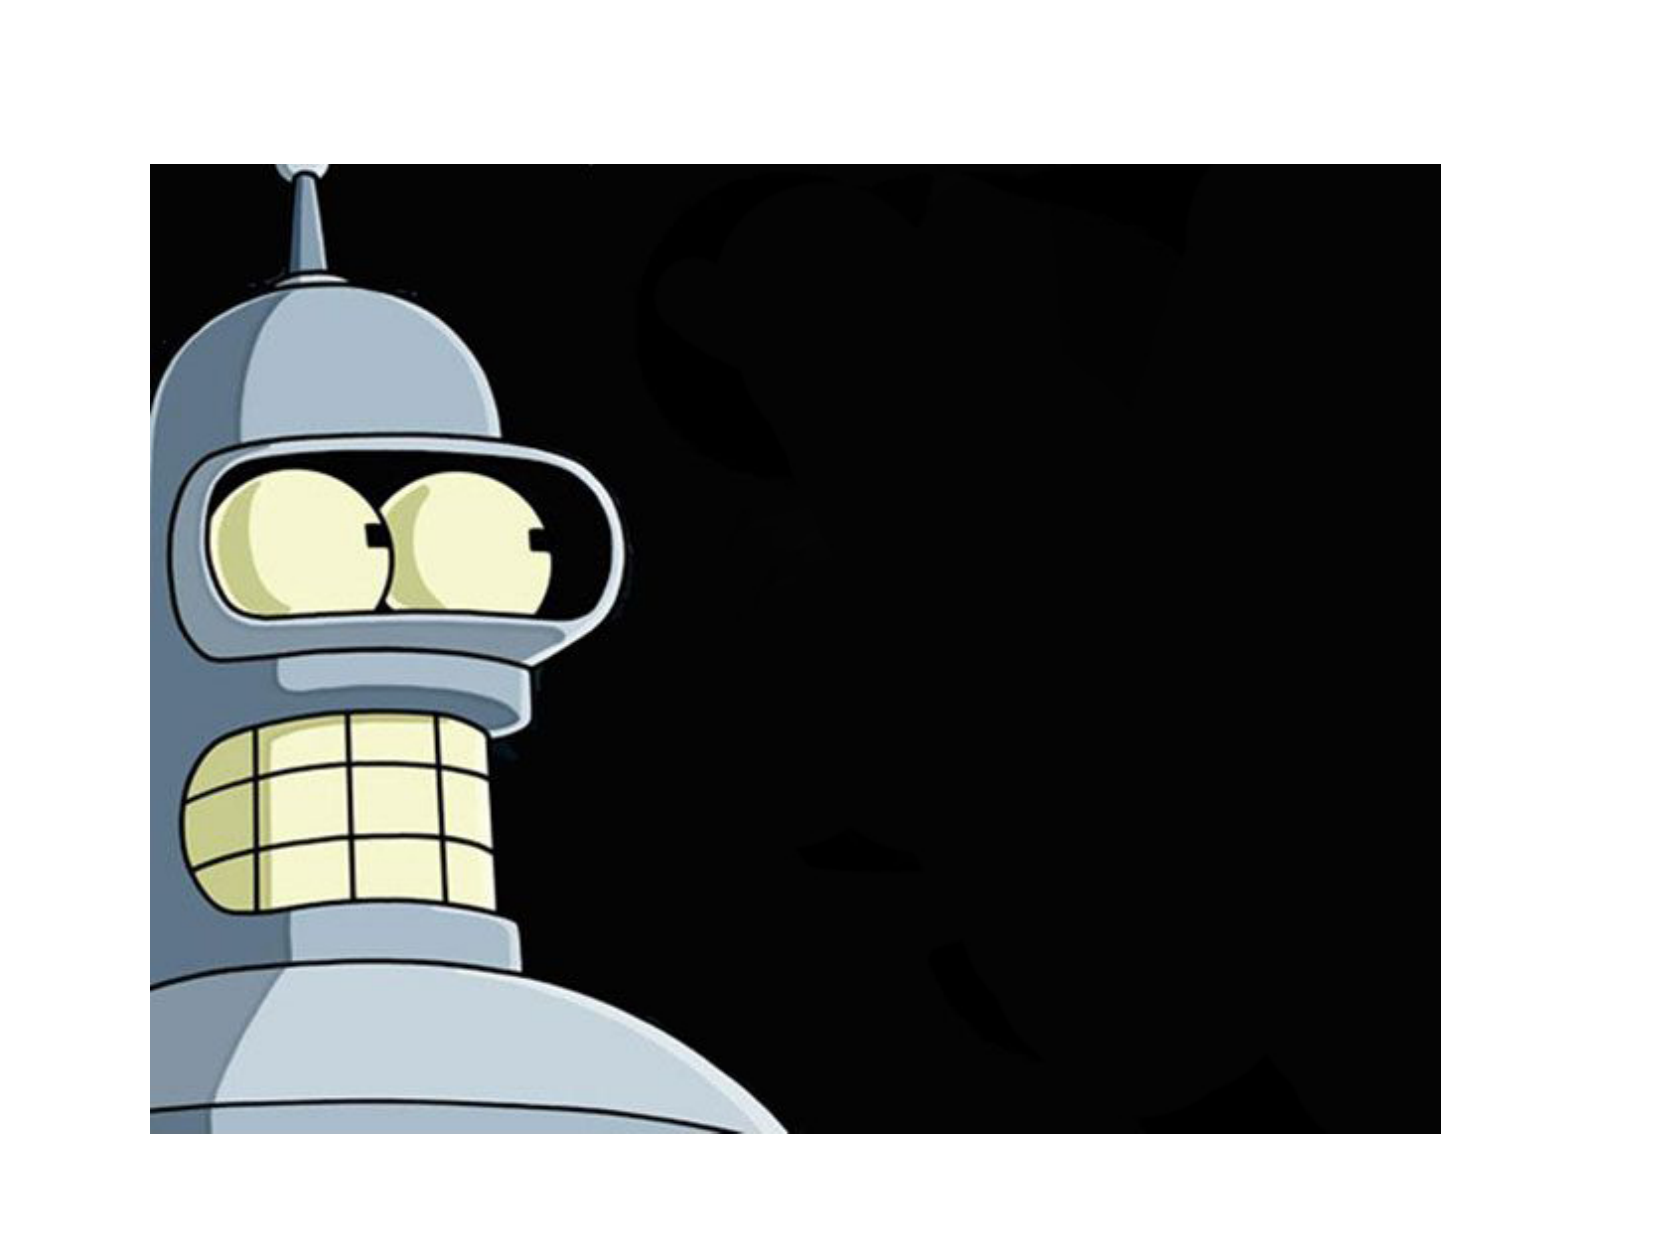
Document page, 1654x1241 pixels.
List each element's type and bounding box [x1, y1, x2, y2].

picture [150, 164, 1441, 1134]
